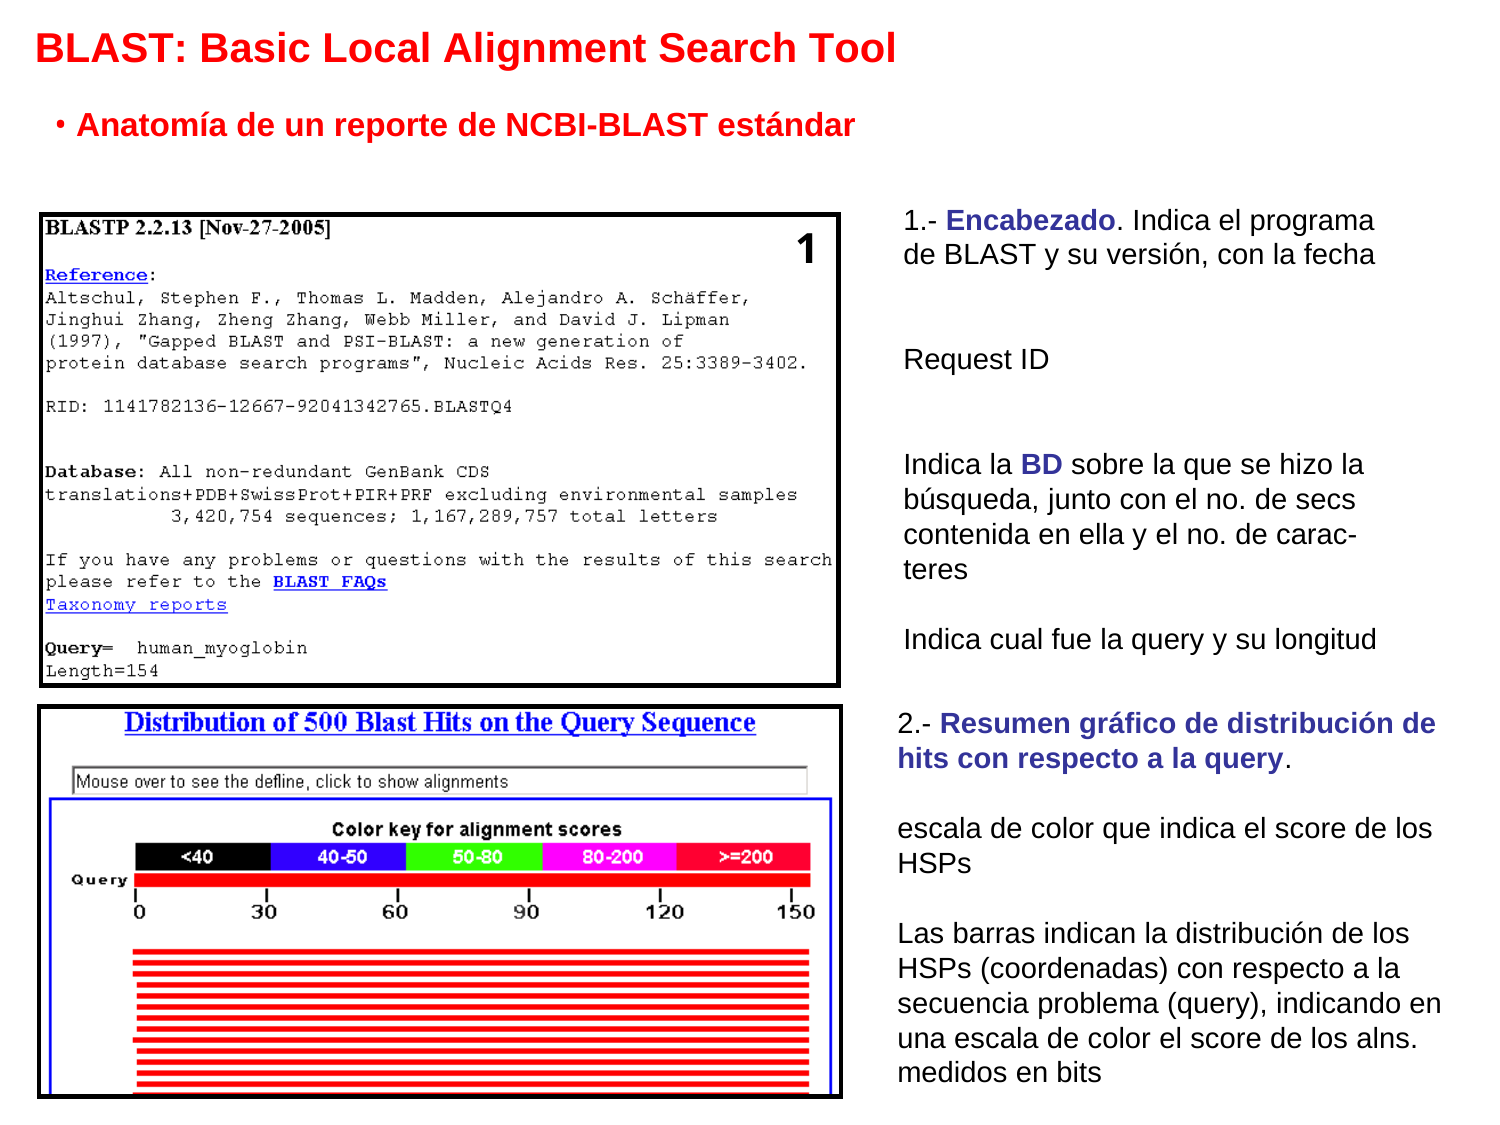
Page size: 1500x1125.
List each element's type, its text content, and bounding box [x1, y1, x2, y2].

picture [43, 217, 835, 680]
text_box 1 [780, 214, 835, 280]
text_box 2.- Resumen gráfico de distribución de hits con respecto a la query. escala de color que indica el score de los HSPs Las barras indican la distribución de los HSPs (coordenadas) con respecto a la secuencia problema (query), indicando en una escala de color el score de los alns. medidos en bits [882, 696, 1458, 1097]
text_box Anatomía de un reporte de NCBI-BLAST estándar [39, 95, 872, 152]
text_box BLAST: Basic Local Alignment Search Tool [20, 13, 913, 79]
text_box 1.- Encabezado. Indica el programa de BLAST y su versión, con la fecha Request ID Indica la BD sobre la que se hizo la búsqueda, junto con el no. de secs contenida en ella y el no. de carac- teres Indica cual fue la query y su longitud [888, 193, 1399, 664]
picture [41, 708, 839, 1094]
